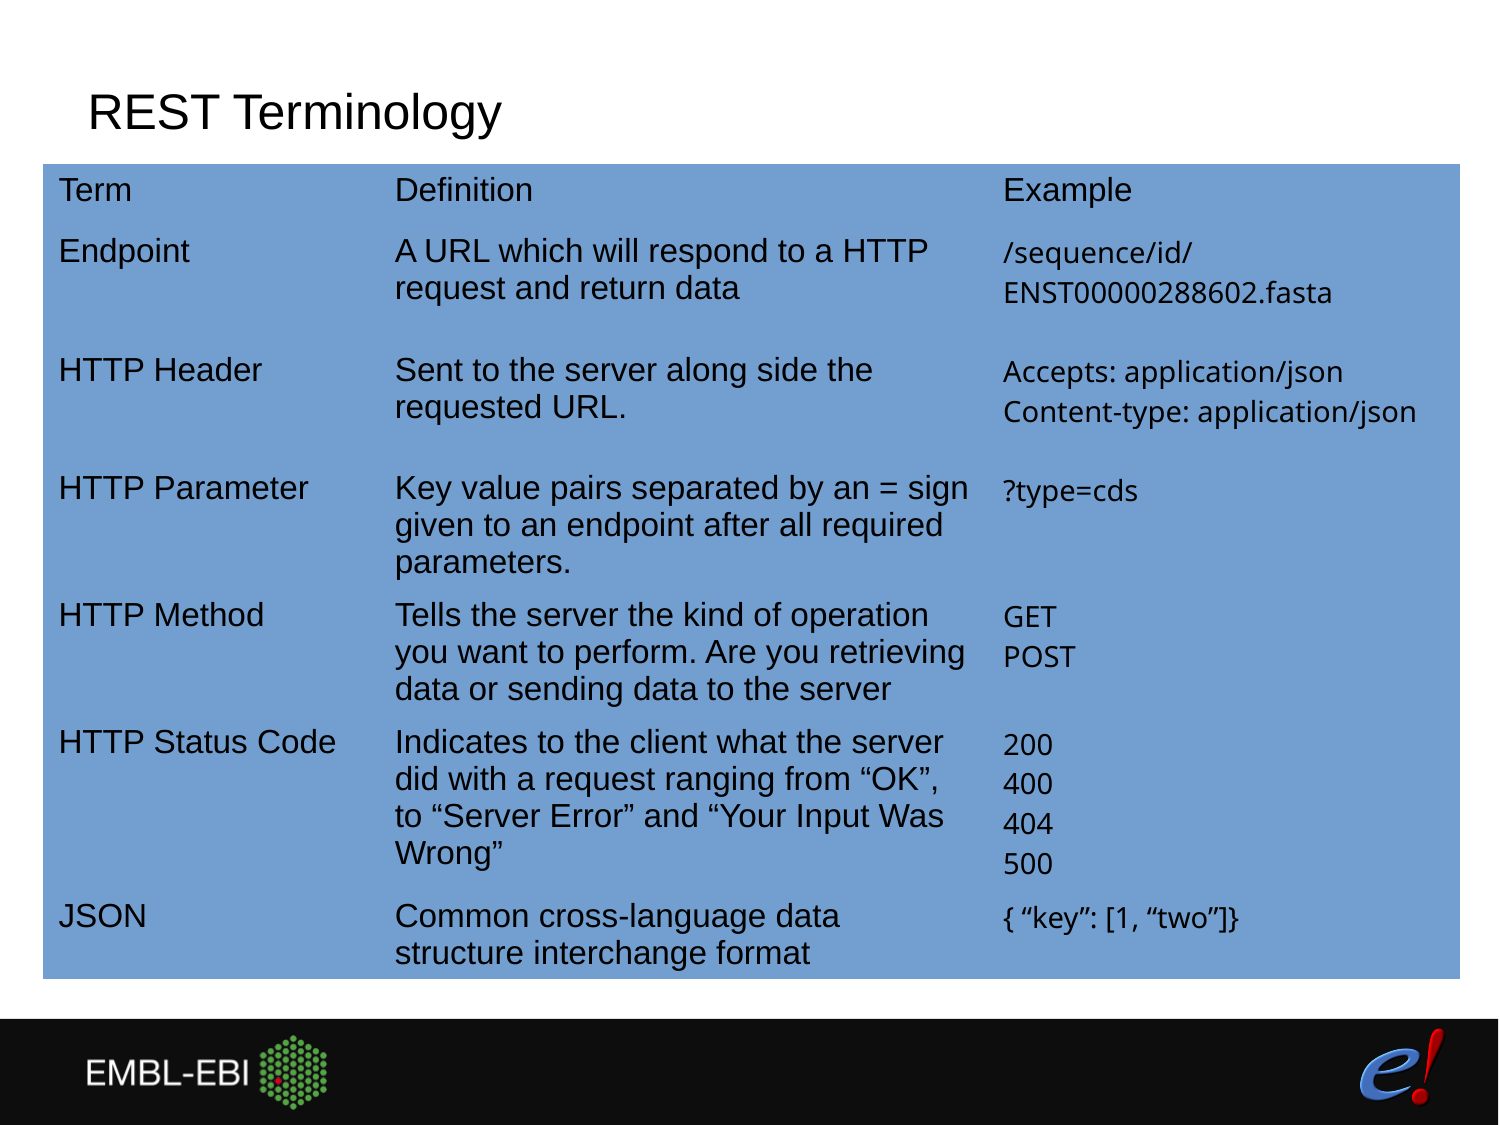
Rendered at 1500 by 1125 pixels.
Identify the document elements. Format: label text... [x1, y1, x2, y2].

table_cell Accepts: application/json Content-type: application/json [988, 344, 1460, 462]
table_cell Tells the server the kind of operation you want to perform. Are you retrieving data or sending data to the server [380, 589, 988, 716]
table_cell Endpoint [43, 225, 380, 344]
table_header Term [43, 164, 380, 225]
table_cell /sequence/id/ENST00000288602.fasta [988, 225, 1460, 344]
table_cell JSON [43, 890, 380, 979]
table_cell HTTP Method [43, 589, 380, 716]
table_cell ?type=cds [988, 462, 1460, 589]
table_cell Common cross-language data structure interchange format [380, 890, 988, 979]
table_cell 200 400 404 500 [988, 716, 1460, 890]
table_header Example [988, 164, 1460, 225]
table_cell GET POST [988, 589, 1460, 716]
table_cell HTTP Parameter [43, 462, 380, 589]
table_cell HTTP Status Code [43, 716, 380, 890]
table_header Definition [380, 164, 988, 225]
table_cell Indicates to the client what the server did with a request ranging from “OK”, to “Server Error” and “Your Input Was Wrong” [380, 716, 988, 890]
table_cell A URL which will respond to a HTTP request and return data [380, 225, 988, 344]
table_cell Key value pairs separated by an = sign given to an endpoint after all required parameters. [380, 462, 988, 589]
picture [1357, 1026, 1448, 1112]
table_cell { “key”: [1, “two”]} [988, 890, 1460, 979]
picture [87, 1035, 327, 1110]
table_cell HTTP Header [43, 344, 380, 462]
table_cell Sent to the server along side the requested URL. [380, 344, 988, 462]
title REST Terminology [87, 50, 1425, 164]
